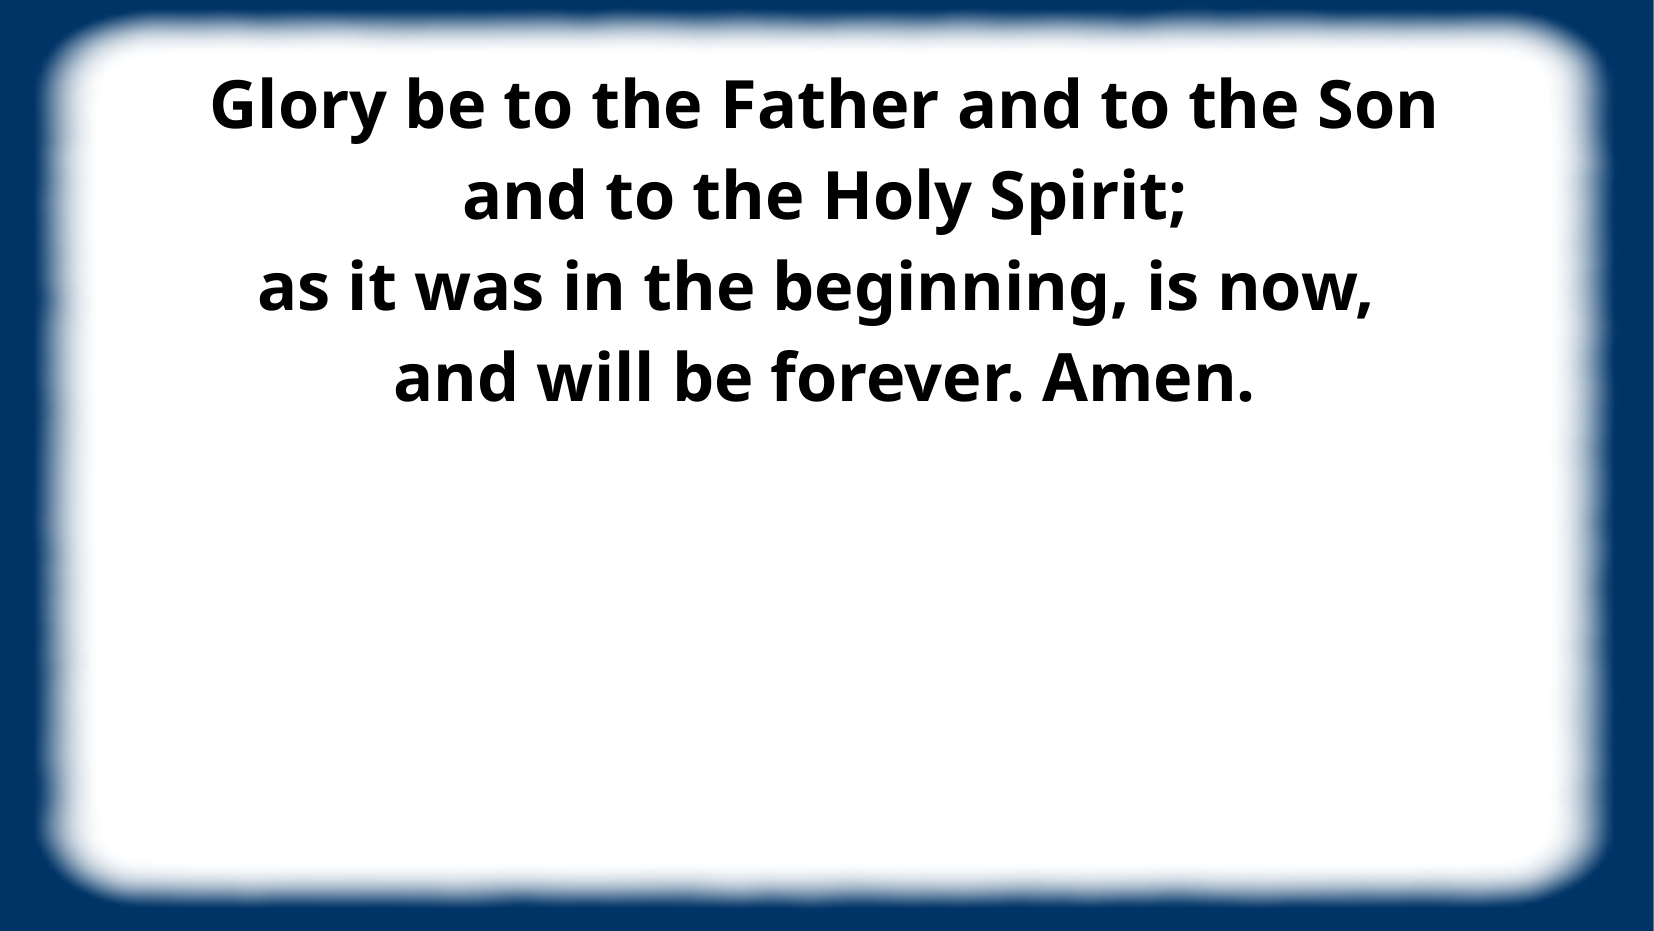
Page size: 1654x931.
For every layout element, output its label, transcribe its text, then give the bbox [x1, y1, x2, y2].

picture [0, 0, 1654, 931]
text_box Glory be to the Father and to the Son and to the Holy Spirit; as it was in the beginning, is now, and will be forever. Amen. [90, 50, 1561, 421]
